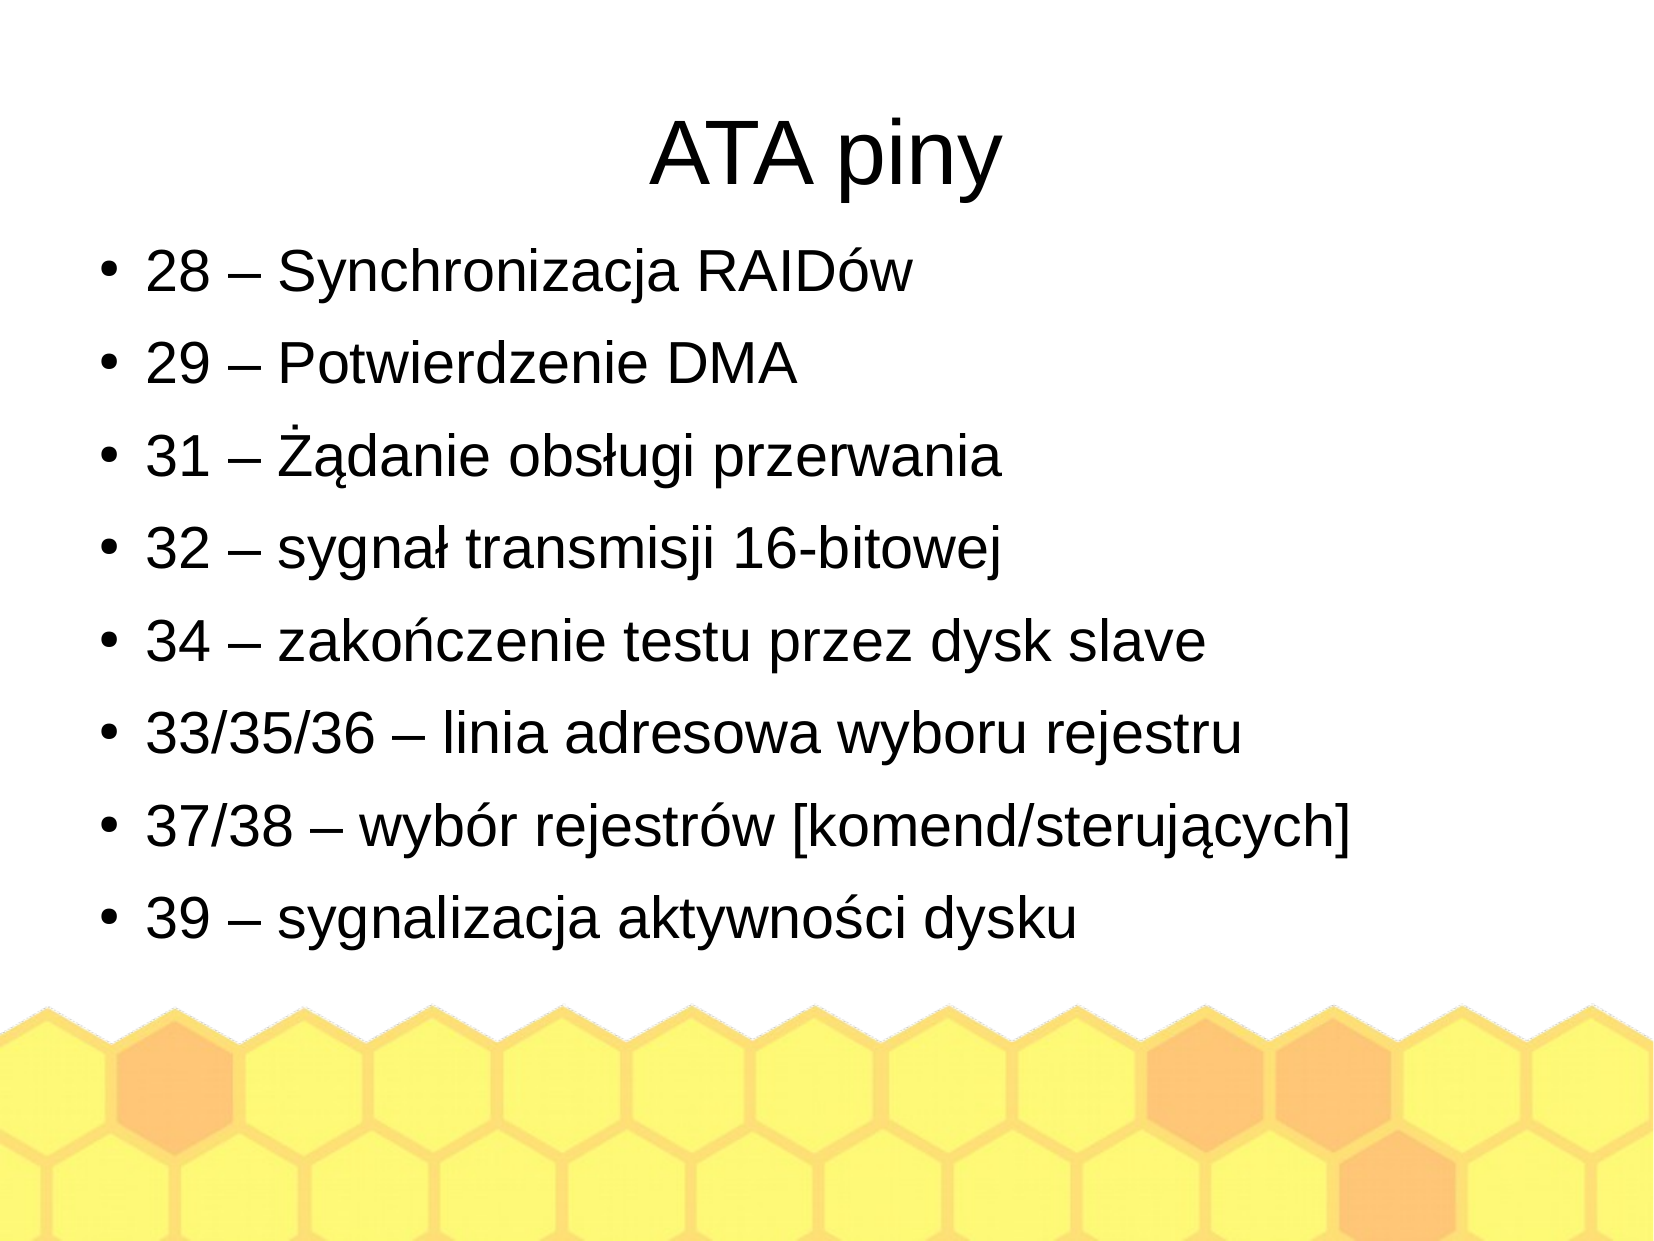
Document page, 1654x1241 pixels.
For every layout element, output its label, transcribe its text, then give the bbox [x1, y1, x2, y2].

title ATA piny [82, 49, 1571, 237]
list 28 – Synchronizacja RAIDów 29 – Potwierdzenie DMA 31 – Żądanie obsługi przerwania 32 – sygnał transmisji 16-bitowej 34 – zakończenie testu przez dysk slave 33/35/36 – linia adresowa wyboru rejestru 37/38 – wybór rejestrów [komend/sterujących] 39 – sygnalizacja aktywności dysku [82, 237, 1571, 957]
picture [0, 1001, 1654, 1241]
